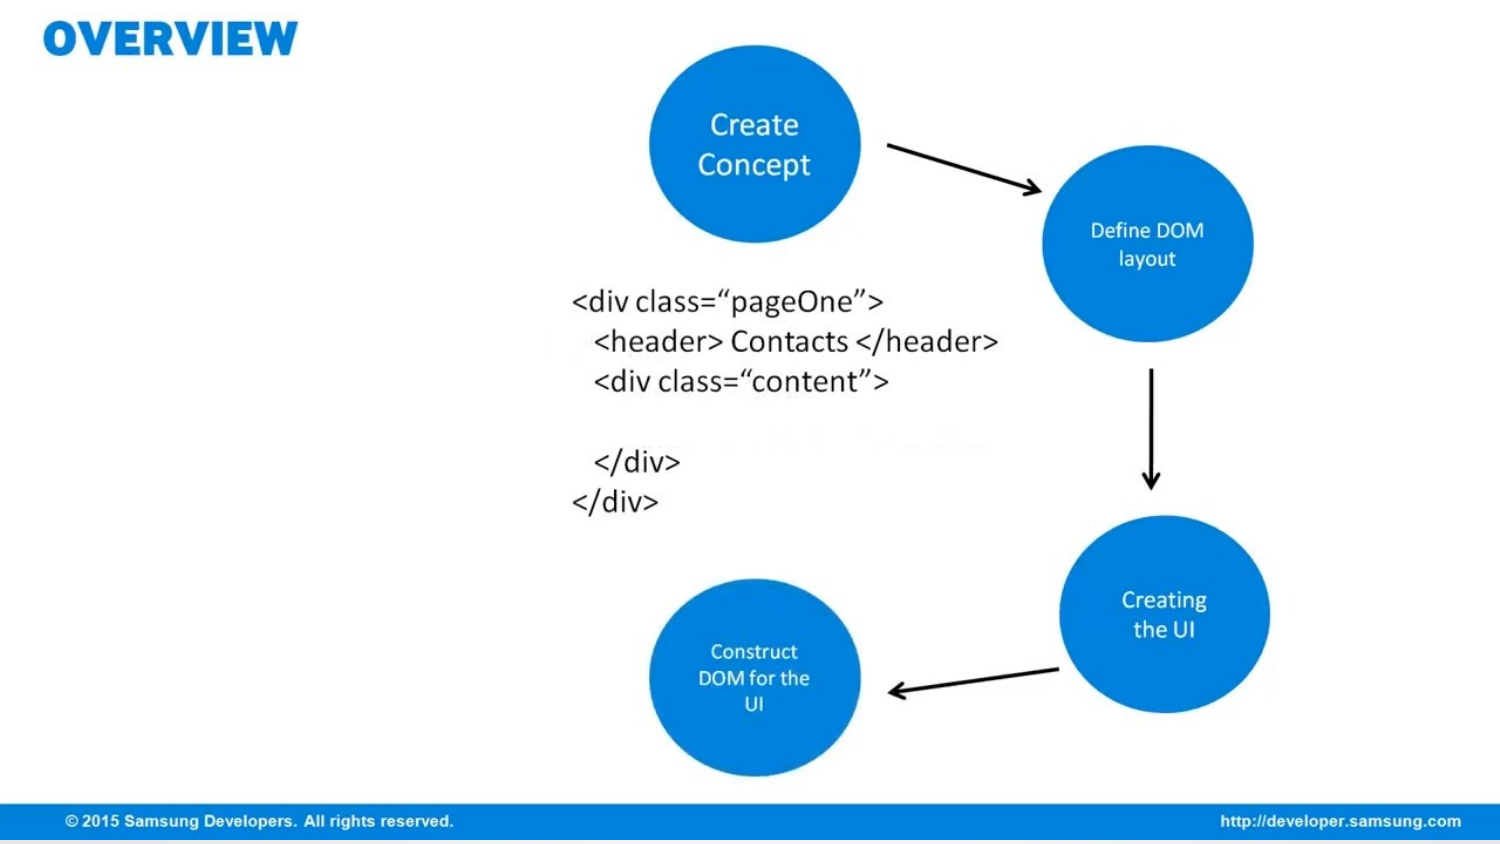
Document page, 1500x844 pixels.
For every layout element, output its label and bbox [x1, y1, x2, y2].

picture [0, 0, 1500, 844]
title [37, 28, 1471, 95]
